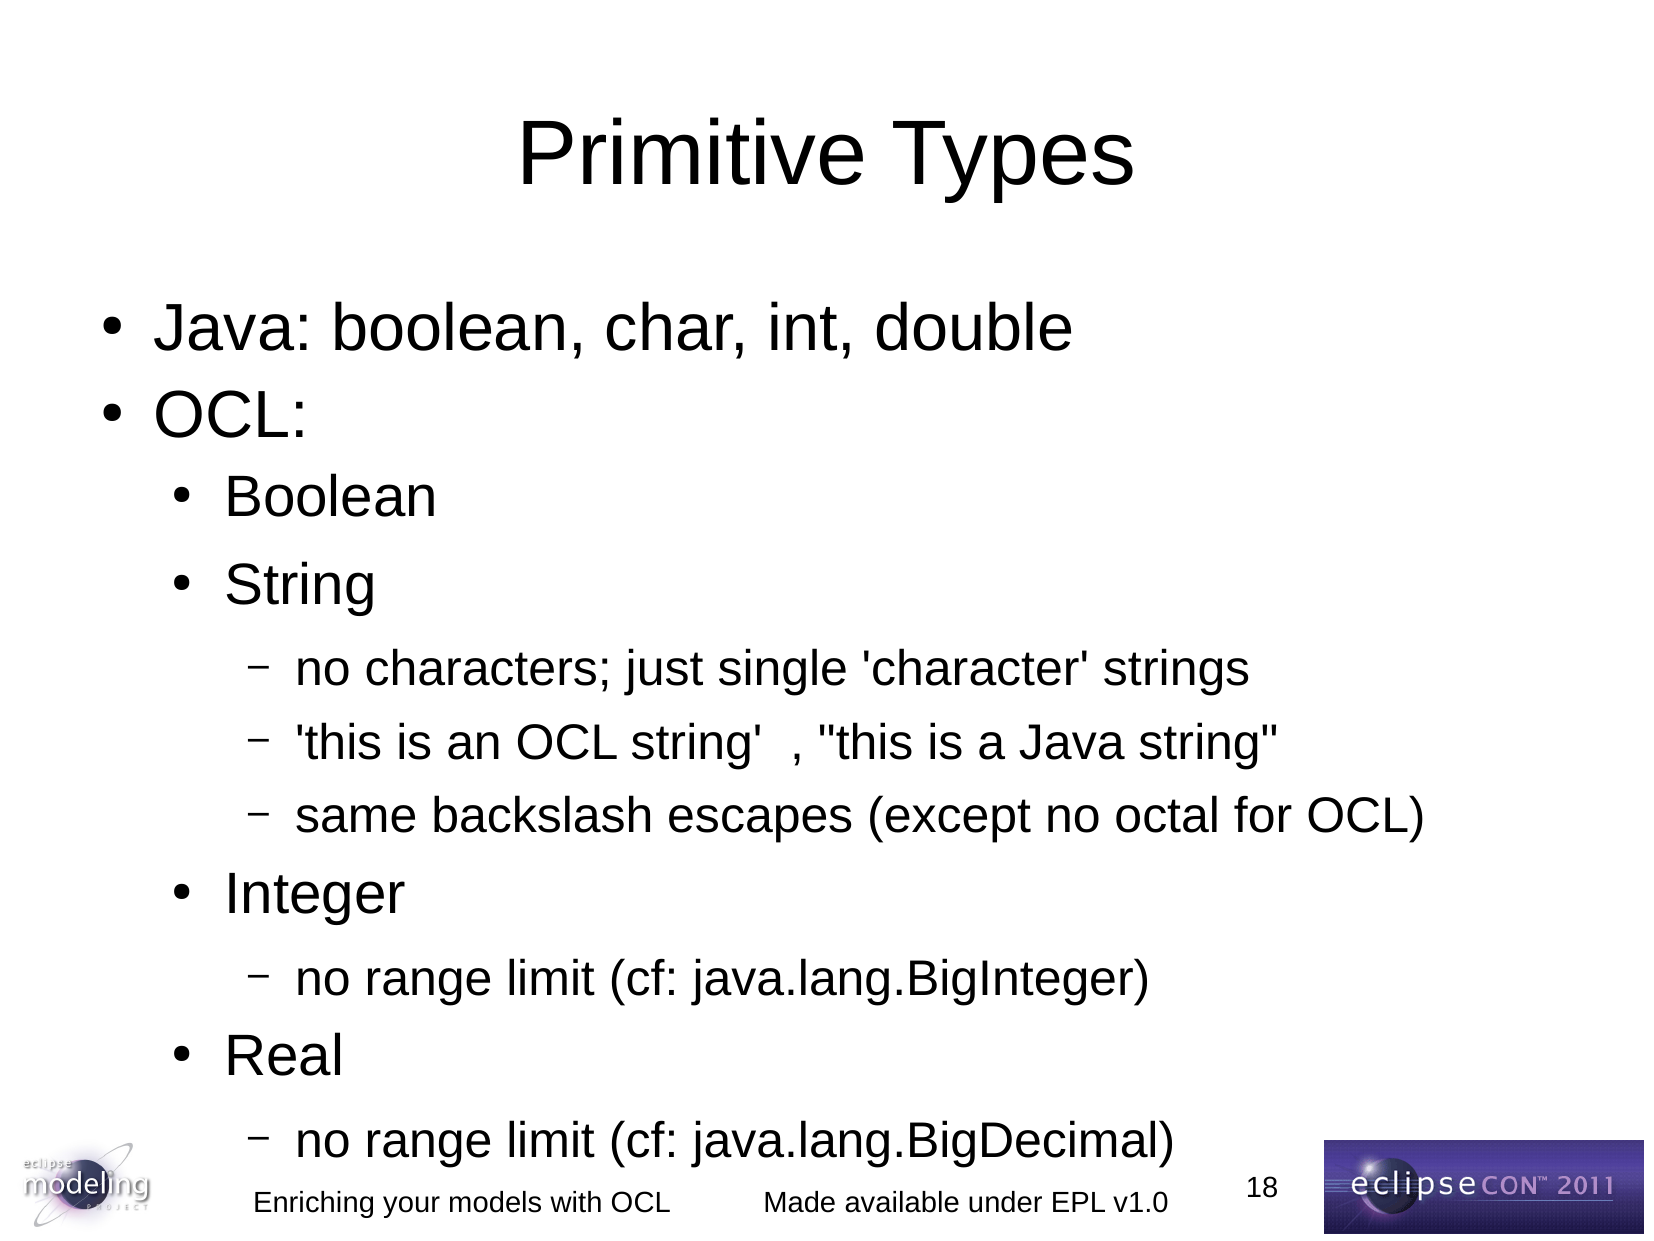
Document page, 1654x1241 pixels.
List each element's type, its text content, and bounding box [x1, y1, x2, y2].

picture [1324, 1140, 1644, 1234]
title Primitive Types [82, 56, 1571, 250]
list Java: boolean, char, int, double OCL: Boolean String no characters; just single 'character' strings 'this is an OCL string' , "this is a Java string" same backslash escapes (except no octal for OCL) Integer no range limit (cf: java.lang.BigInteger) Real no range limit (cf: java.lang.BigDecimal) [82, 290, 1571, 1167]
picture [9, 1136, 156, 1235]
